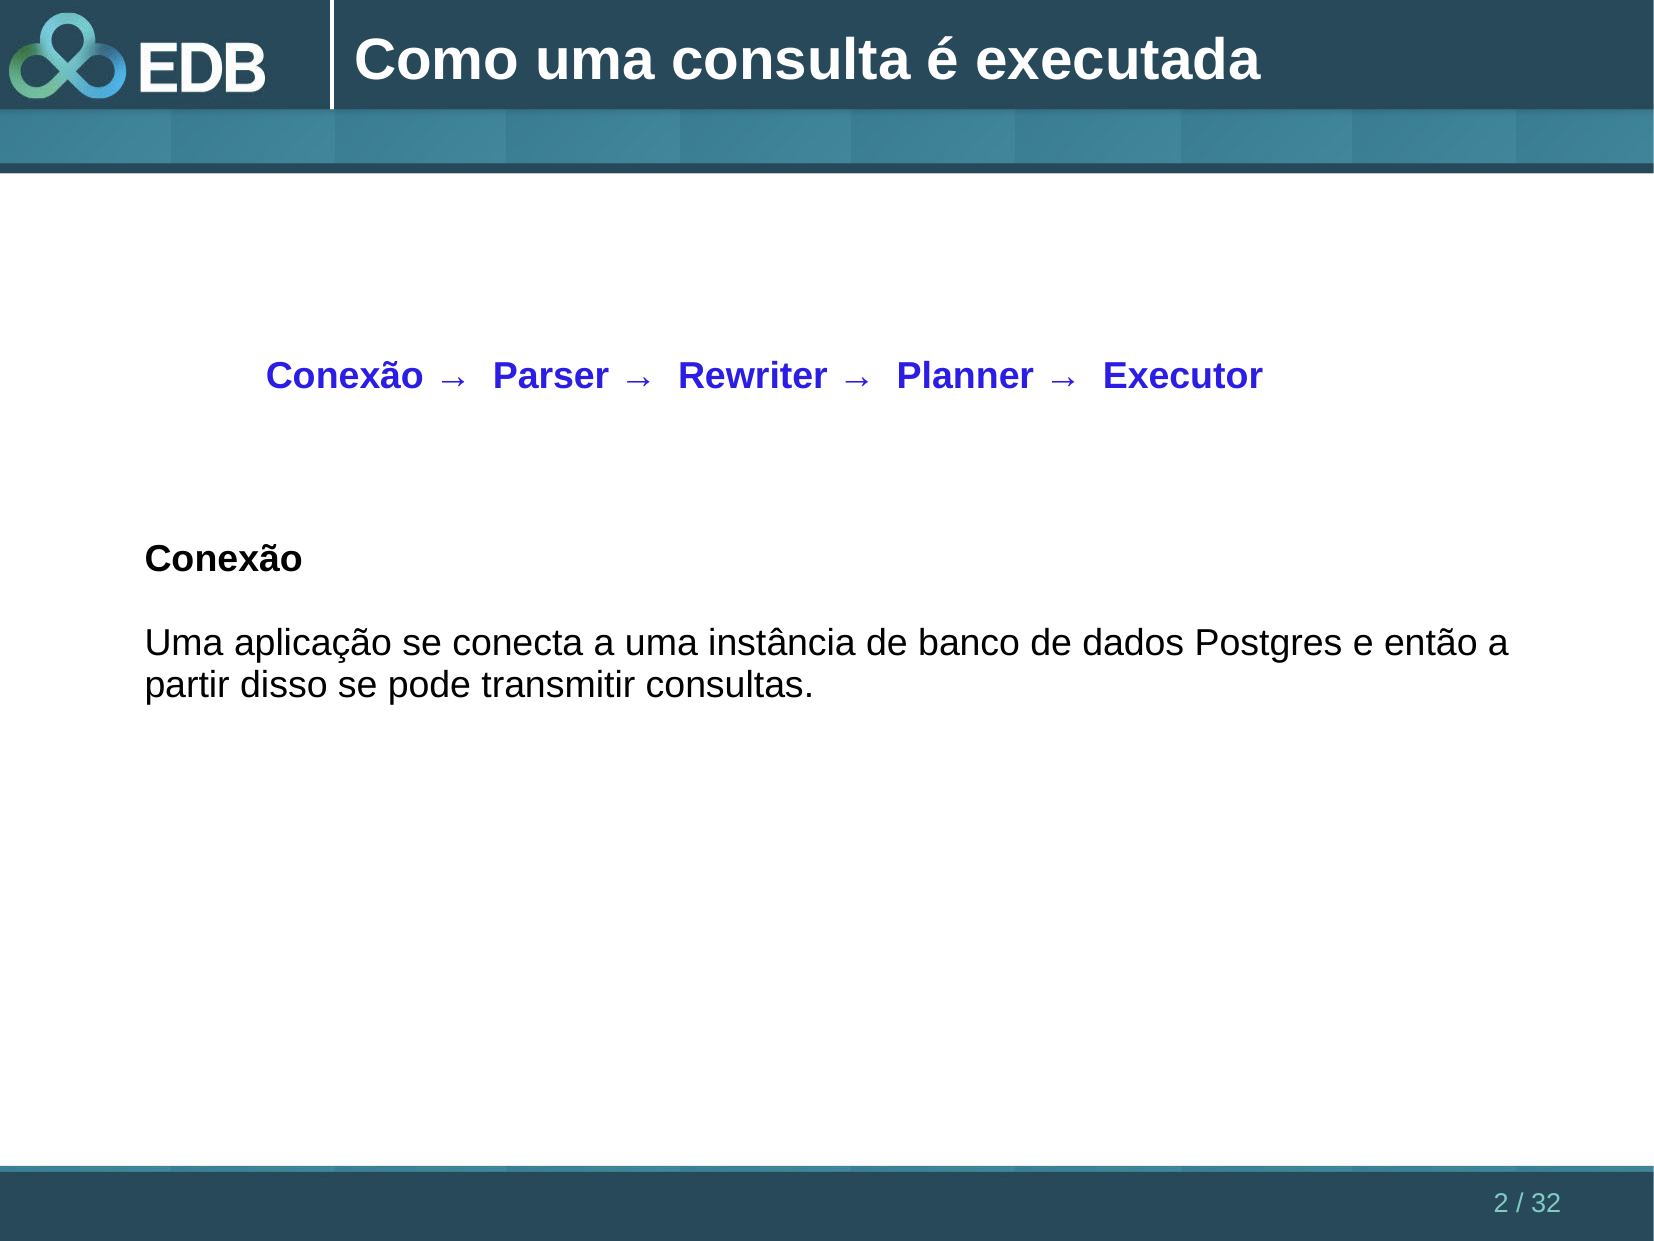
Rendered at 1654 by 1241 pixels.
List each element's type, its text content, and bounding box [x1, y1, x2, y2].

list Conexão → Parser → Rewriter → Planner → Executor [265, 354, 1306, 408]
picture [0, 0, 1654, 1241]
title Como uma consulta é executada [354, 26, 1595, 92]
text_box Conexão Uma aplicação se conecta a uma instância de banco de dados Postgres e então a partir disso se pode transmitir consultas. [129, 530, 1527, 714]
